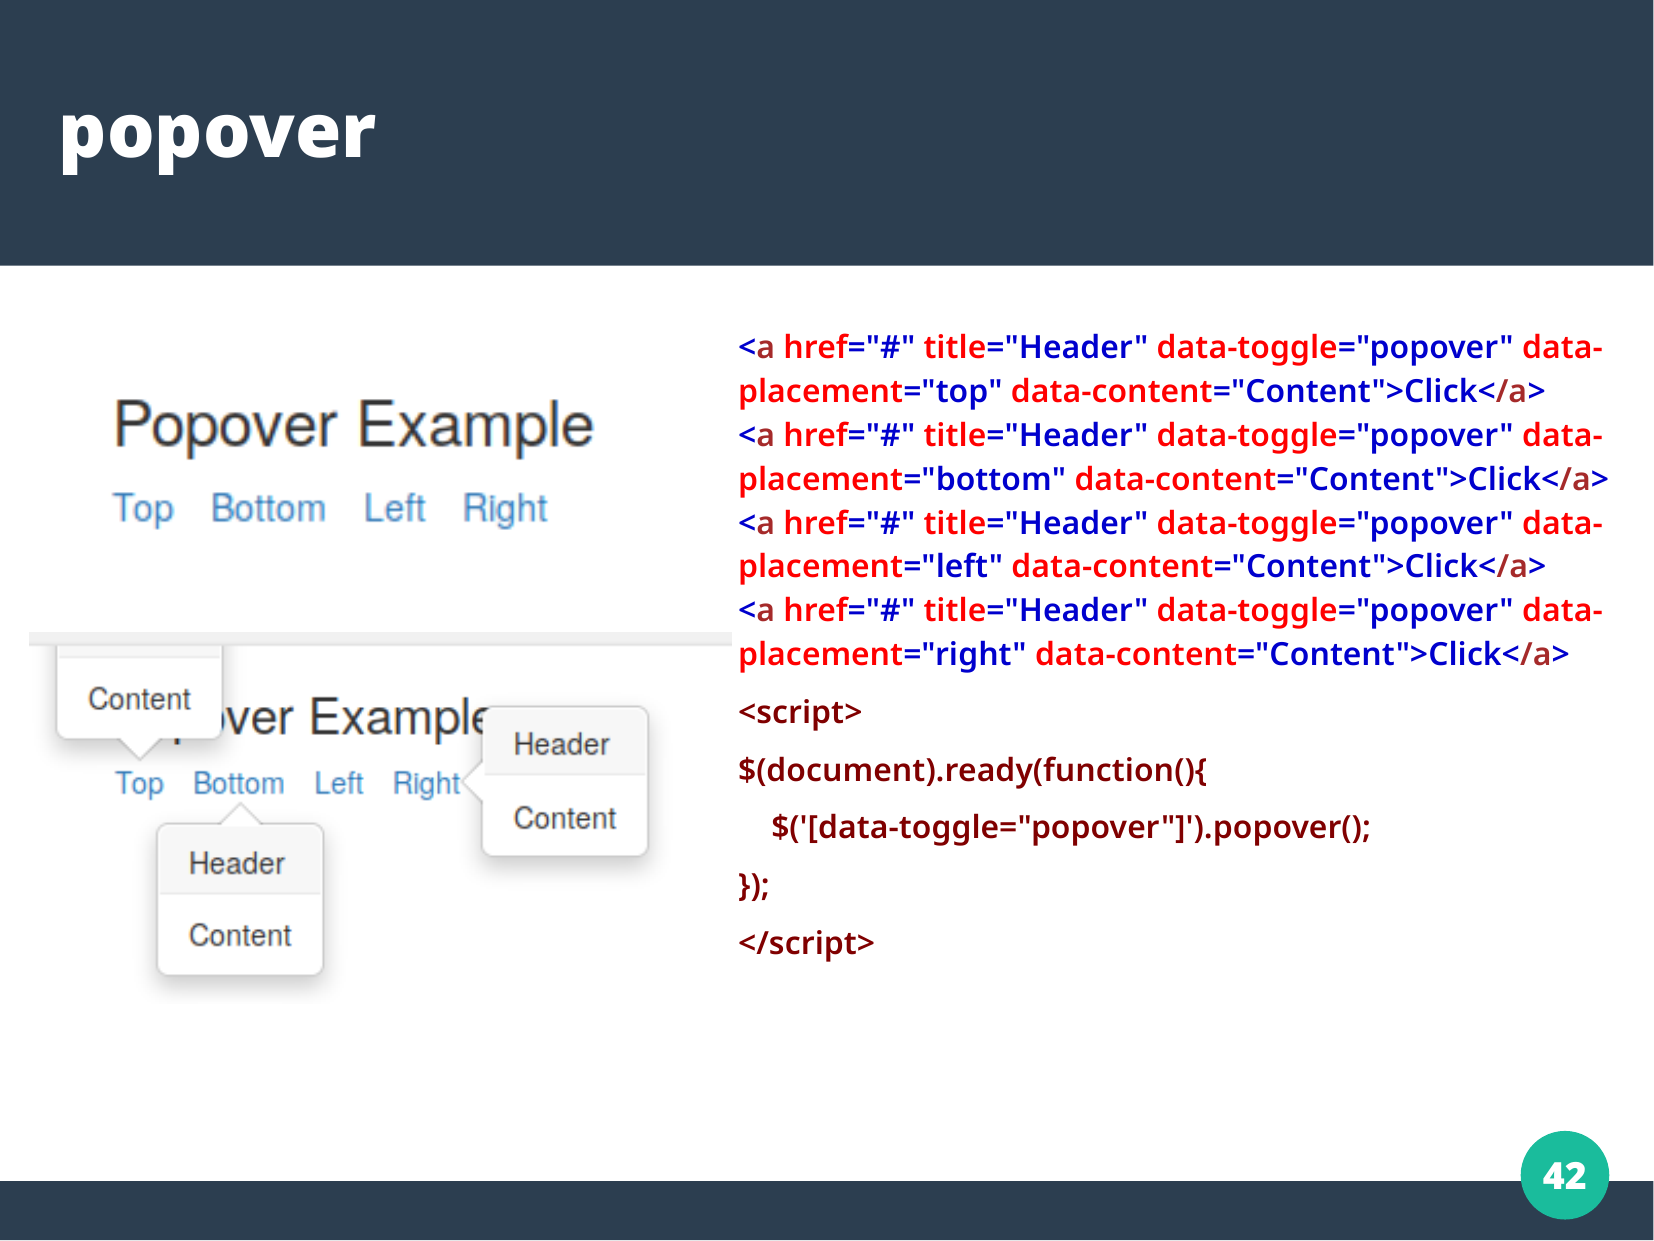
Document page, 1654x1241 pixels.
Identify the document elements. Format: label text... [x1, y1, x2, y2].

picture [29, 632, 732, 1004]
title popover [59, 49, 1595, 207]
picture [61, 354, 626, 562]
list <a href="#" title="Header" data-toggle="popover" data-placement="top" data-content="Content">Click</a> <a href="#" title="Header" data-toggle="popover" data-placement="bottom" data-content="Content">Click</a> <a href="#" title="Header" data-toggle="popover" data-placement="left" data-content="Content">Click</a> <a href="#" title="Header" data-toggle="popover" data-placement="right" data-content="Content">Click</a> <script> $(document).ready(function(){ $('[data-toggle="popover"]').popover(); }); </script> [738, 324, 1625, 1152]
